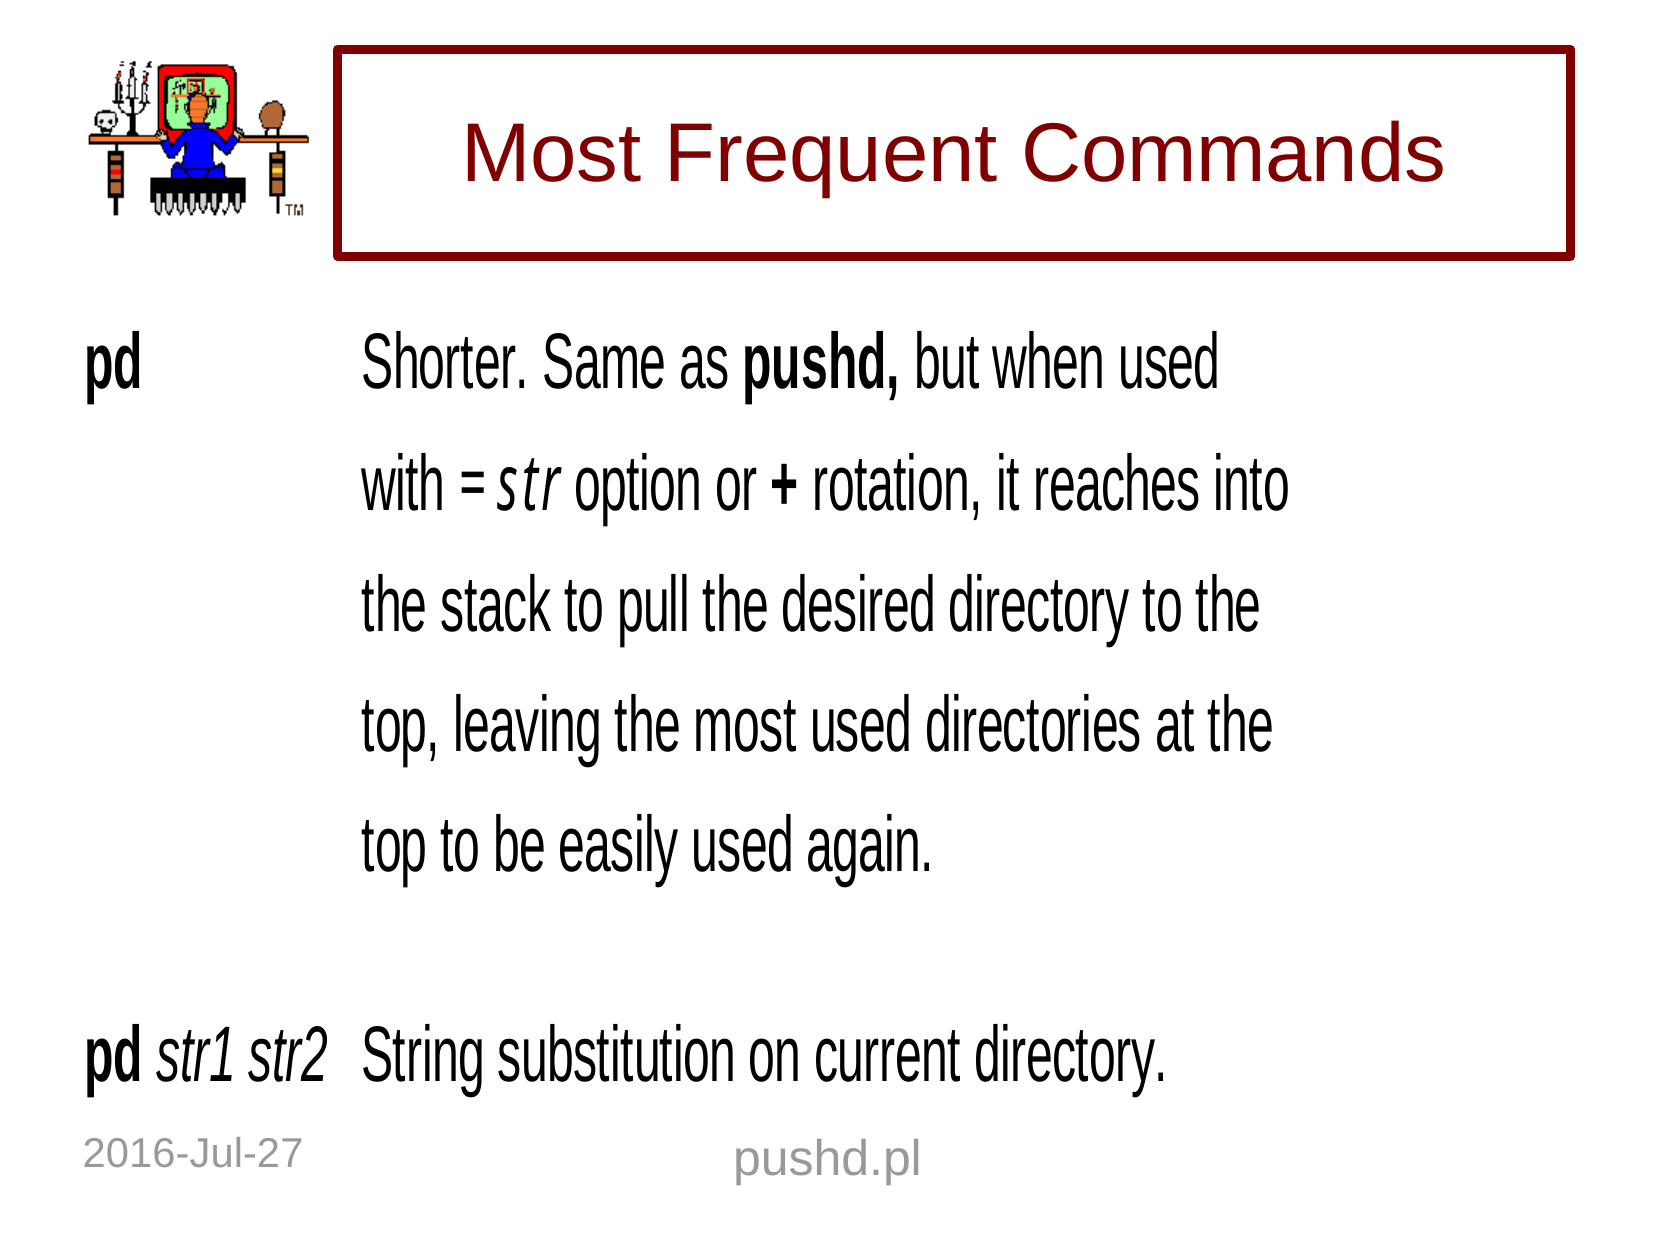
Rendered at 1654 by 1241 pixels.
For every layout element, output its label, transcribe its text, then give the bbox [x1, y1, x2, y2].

picture [86, 60, 312, 225]
chart [82, 290, 1571, 1110]
title Most Frequent Commands [337, 49, 1571, 257]
